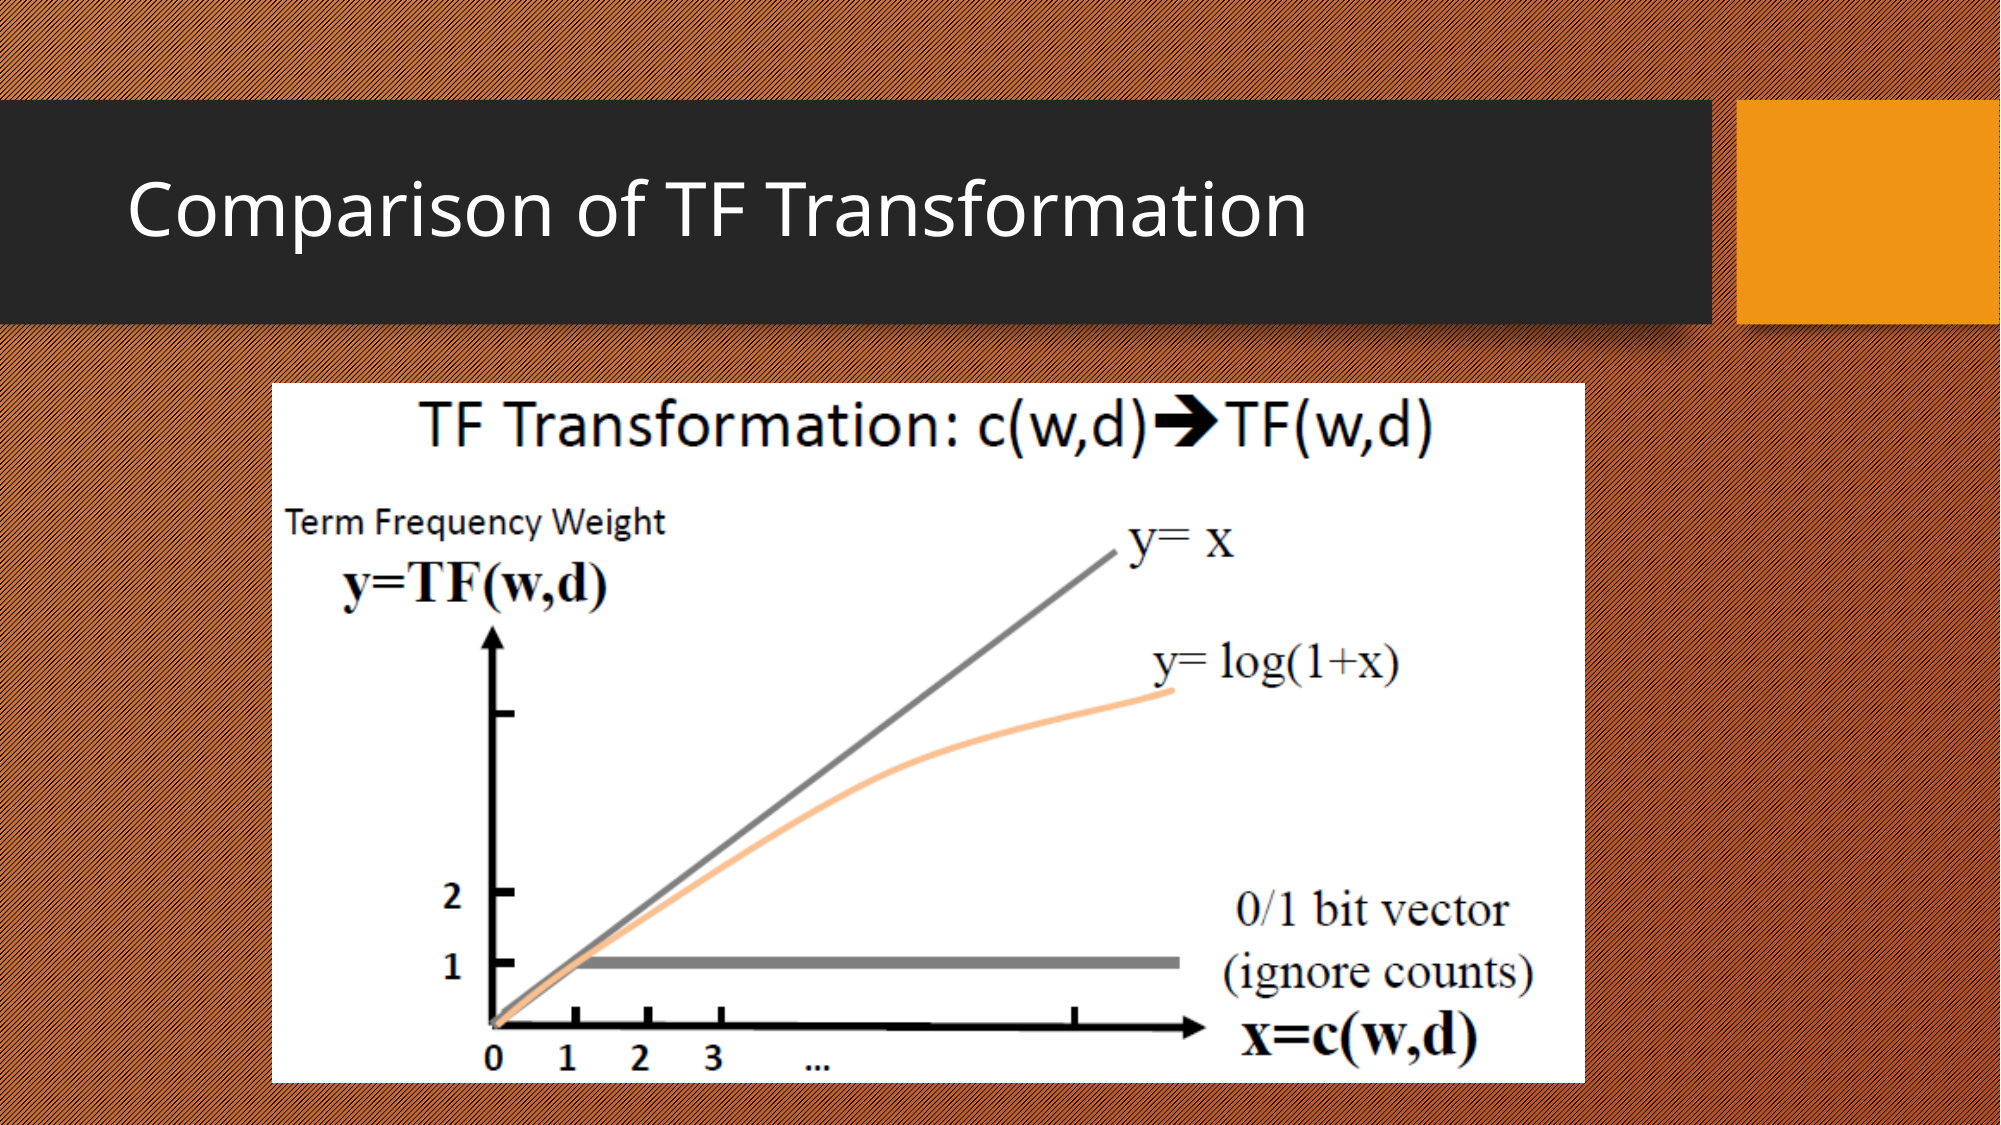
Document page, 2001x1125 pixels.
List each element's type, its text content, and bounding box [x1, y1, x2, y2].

picture [0, 0, 2000, 1125]
title Comparison of TF Transformation [111, 123, 1689, 301]
